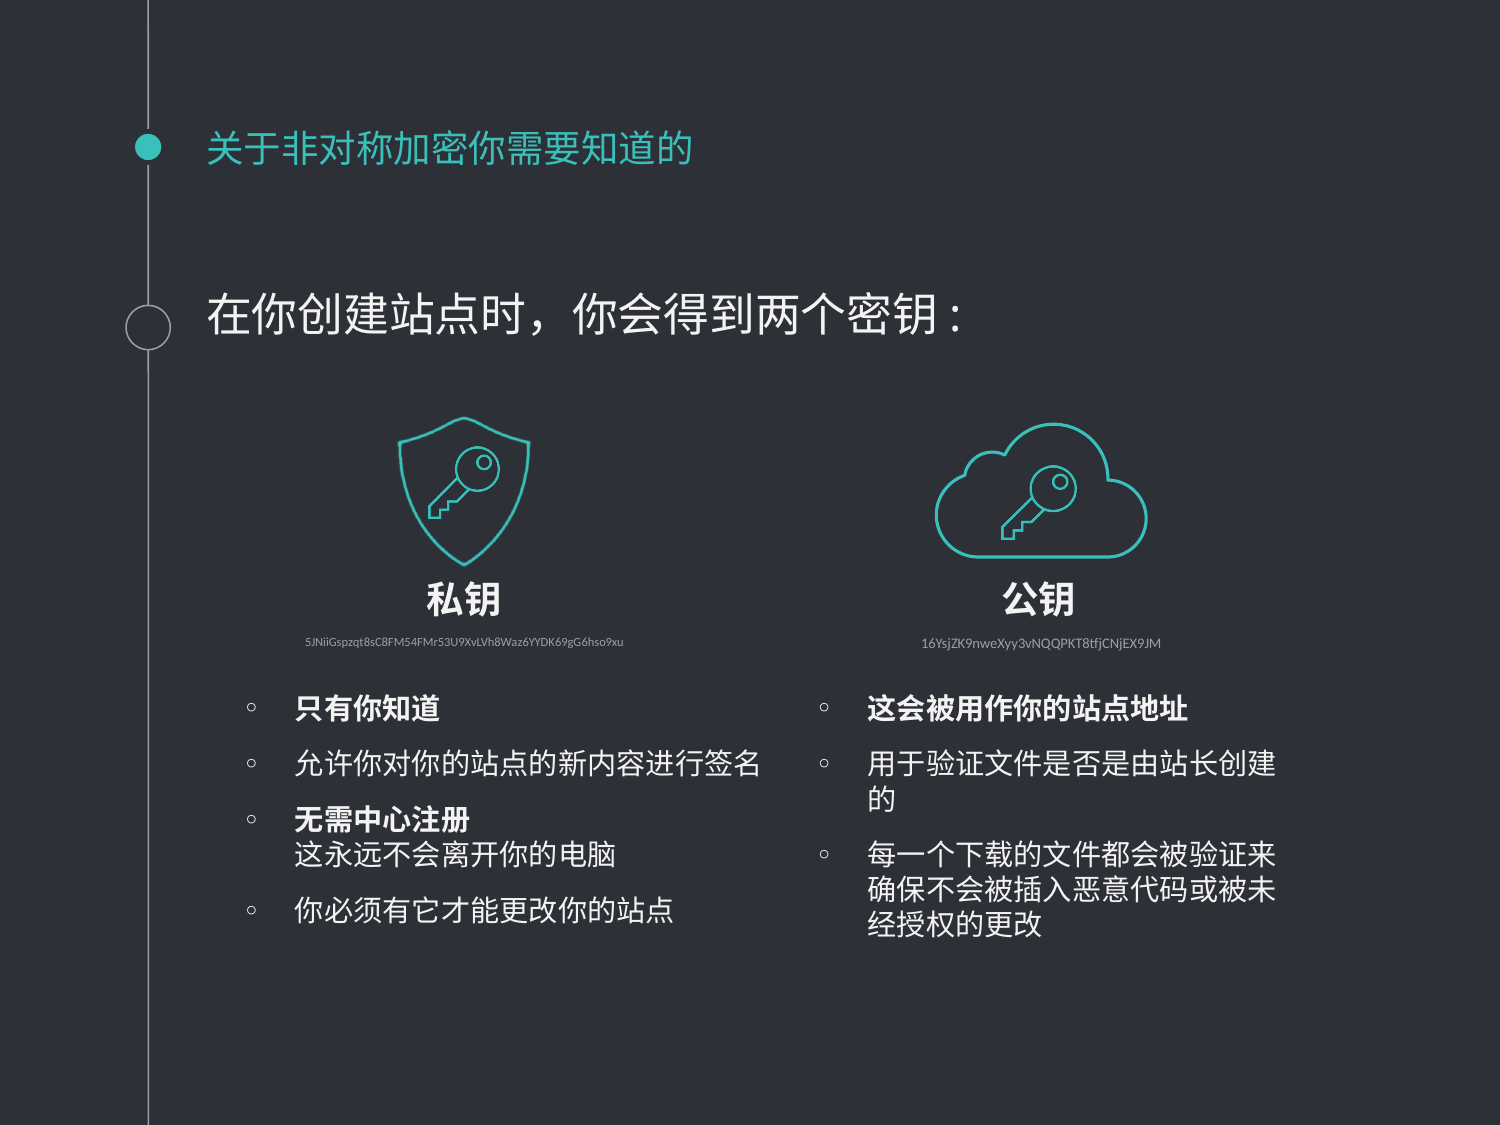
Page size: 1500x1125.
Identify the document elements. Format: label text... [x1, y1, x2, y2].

list 只有你知道 允许你对你的站点的新内容进行签名 无需中心注册 这永远不会离开你的电脑 你必须有它才能更改你的站点 [204, 675, 781, 1001]
text_box 私钥 [191, 544, 738, 653]
title 关于非对称加密你需要知道的 [191, 109, 1317, 185]
picture [386, 414, 542, 544]
text_box 公钥 [765, 544, 1312, 653]
list 在你创建站点时，你会得到两个密钥: [191, 270, 1317, 373]
text_box 16YsjZK9nweXyy3vNQQPKT8tfjCNjEX9JM [860, 618, 1223, 664]
picture [1001, 465, 1077, 540]
list 这会被用作你的站点地址 用于验证文件是否是由站长创建的 每一个下载的文件都会被验证来确保不会被插入恶意代码或被未经授权的更改 [777, 675, 1321, 983]
text_box 5JNiiGspzqt8sC8FM54FMr53U9XvLVh8Waz6YYDK69gG6hso9xu [222, 618, 706, 664]
